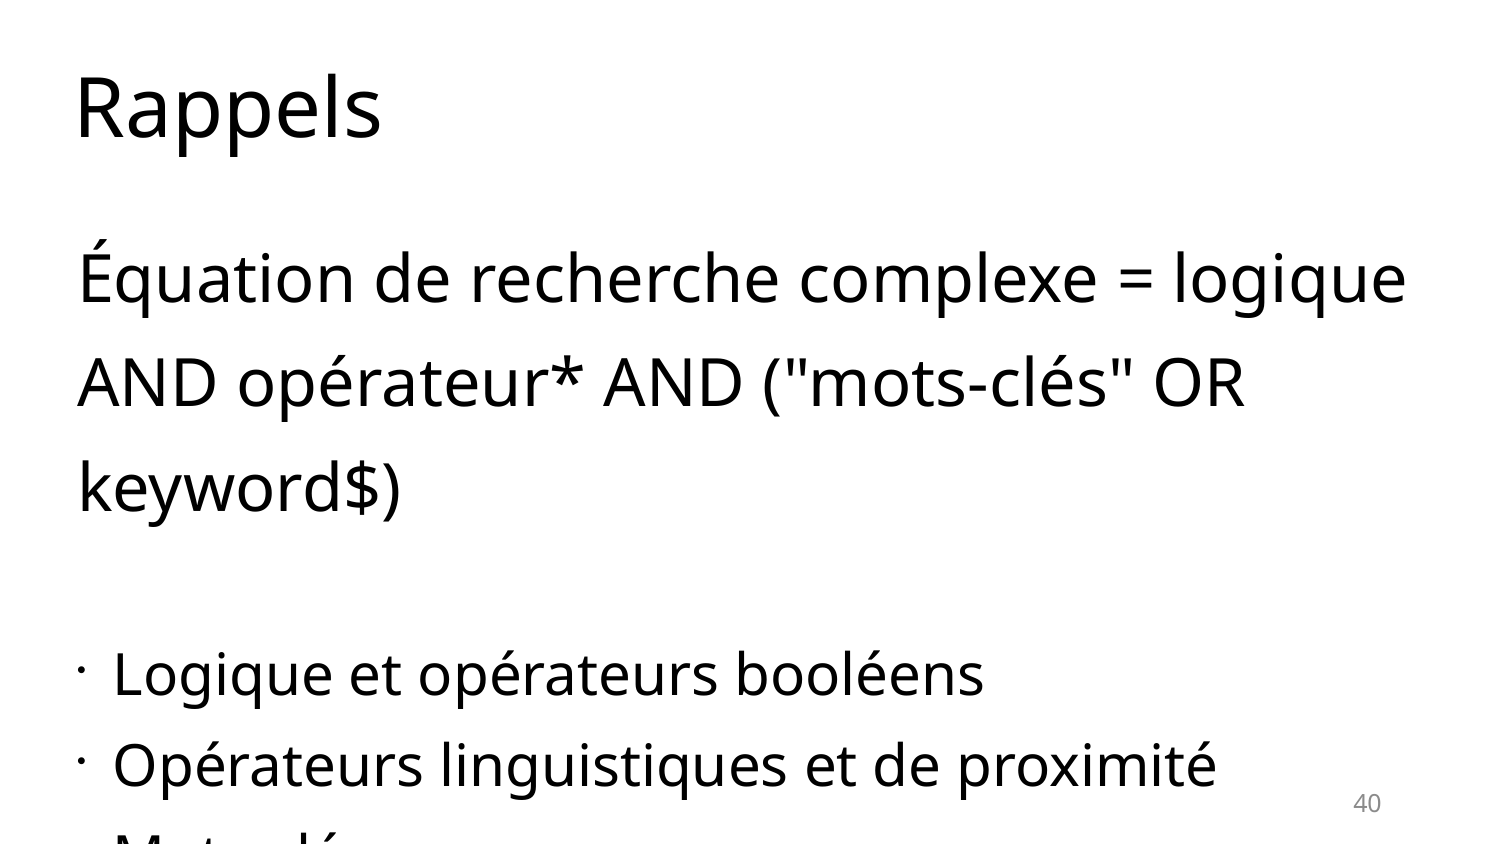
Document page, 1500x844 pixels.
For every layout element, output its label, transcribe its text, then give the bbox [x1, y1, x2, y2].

text_box Équation de recherche complexe = logique AND opérateur* AND ("mots-clés" OR keyword$) Logique et opérateurs booléens Opérateurs linguistiques et de proximité Mots-clés → Syntaxe et vocabulaire [62, 210, 1447, 713]
title Rappels [58, 29, 1500, 193]
